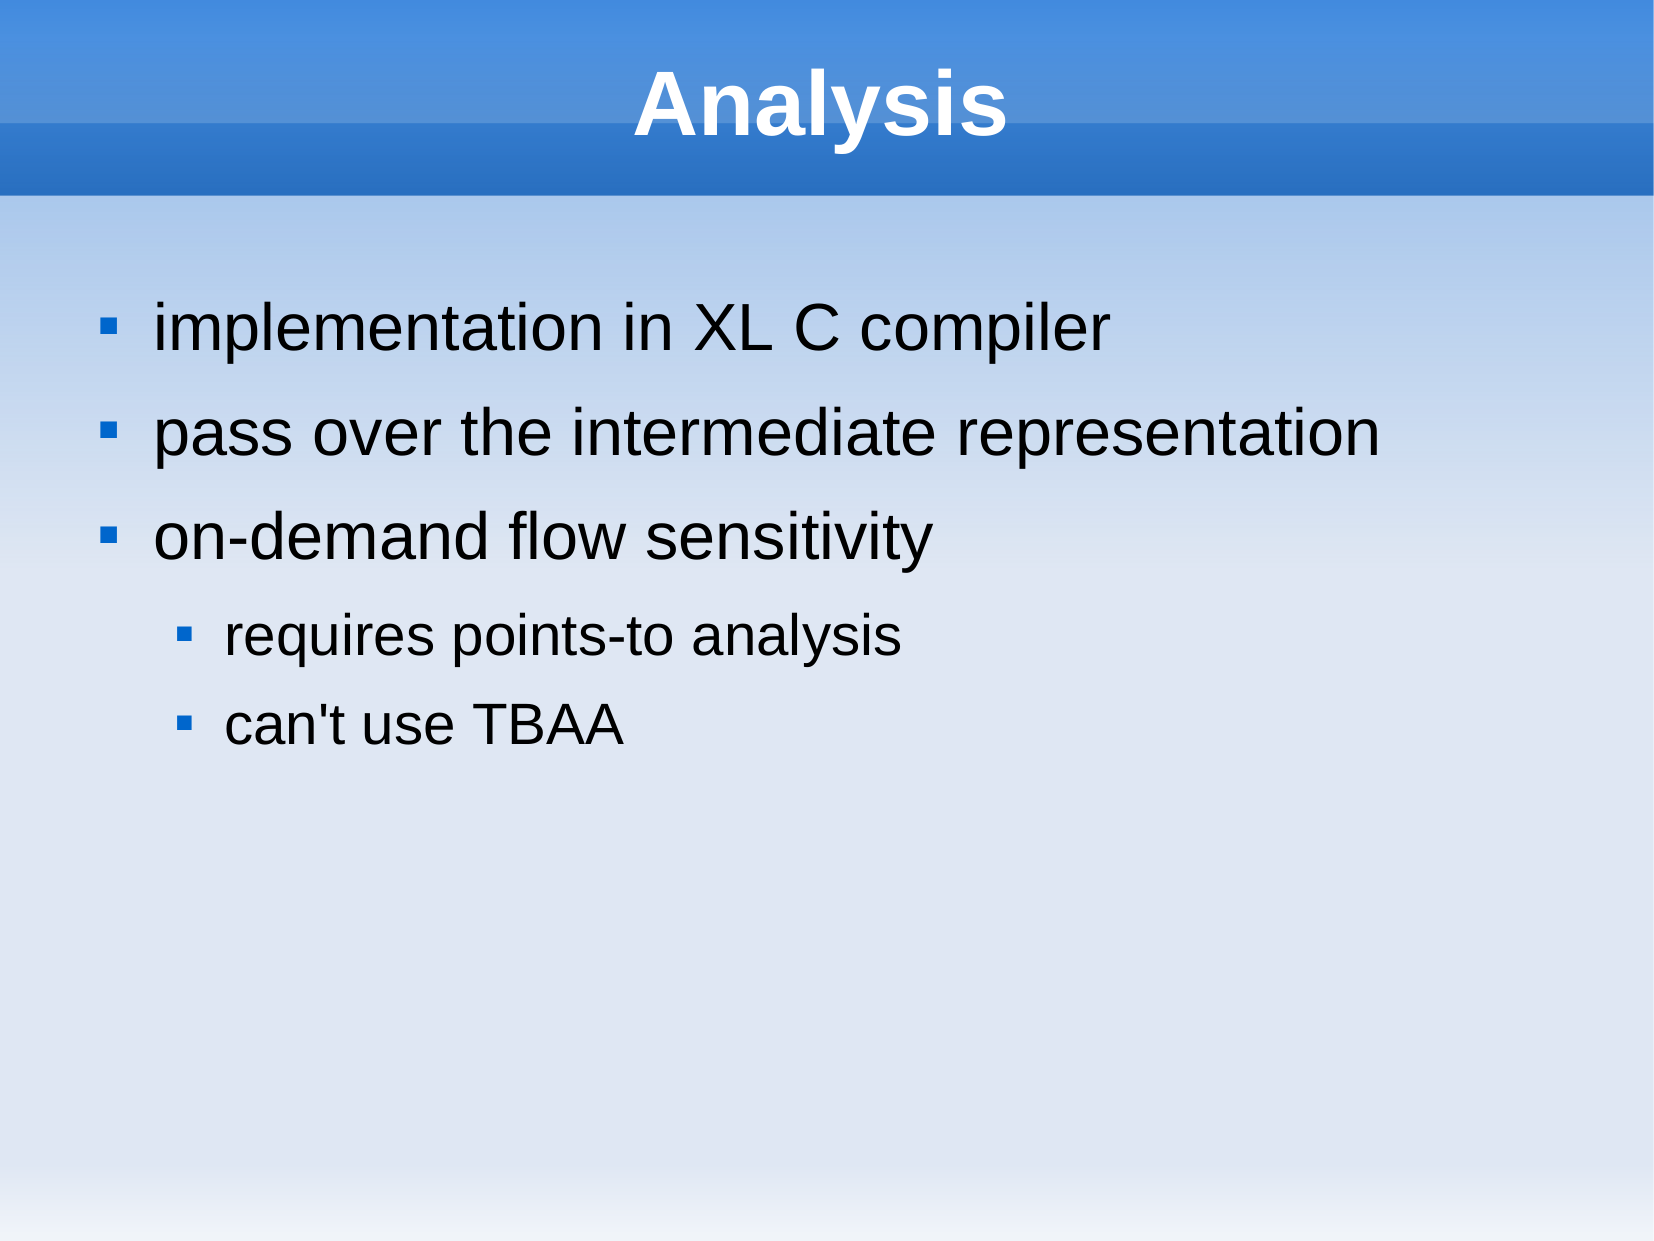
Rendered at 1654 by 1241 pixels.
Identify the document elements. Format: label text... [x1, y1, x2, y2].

picture [0, 0, 1654, 1241]
title Analysis [76, 0, 1565, 208]
list implementation in XL C compiler pass over the intermediate representation on-demand flow sensitivity requires points-to analysis can't use TBAA [82, 290, 1571, 1109]
